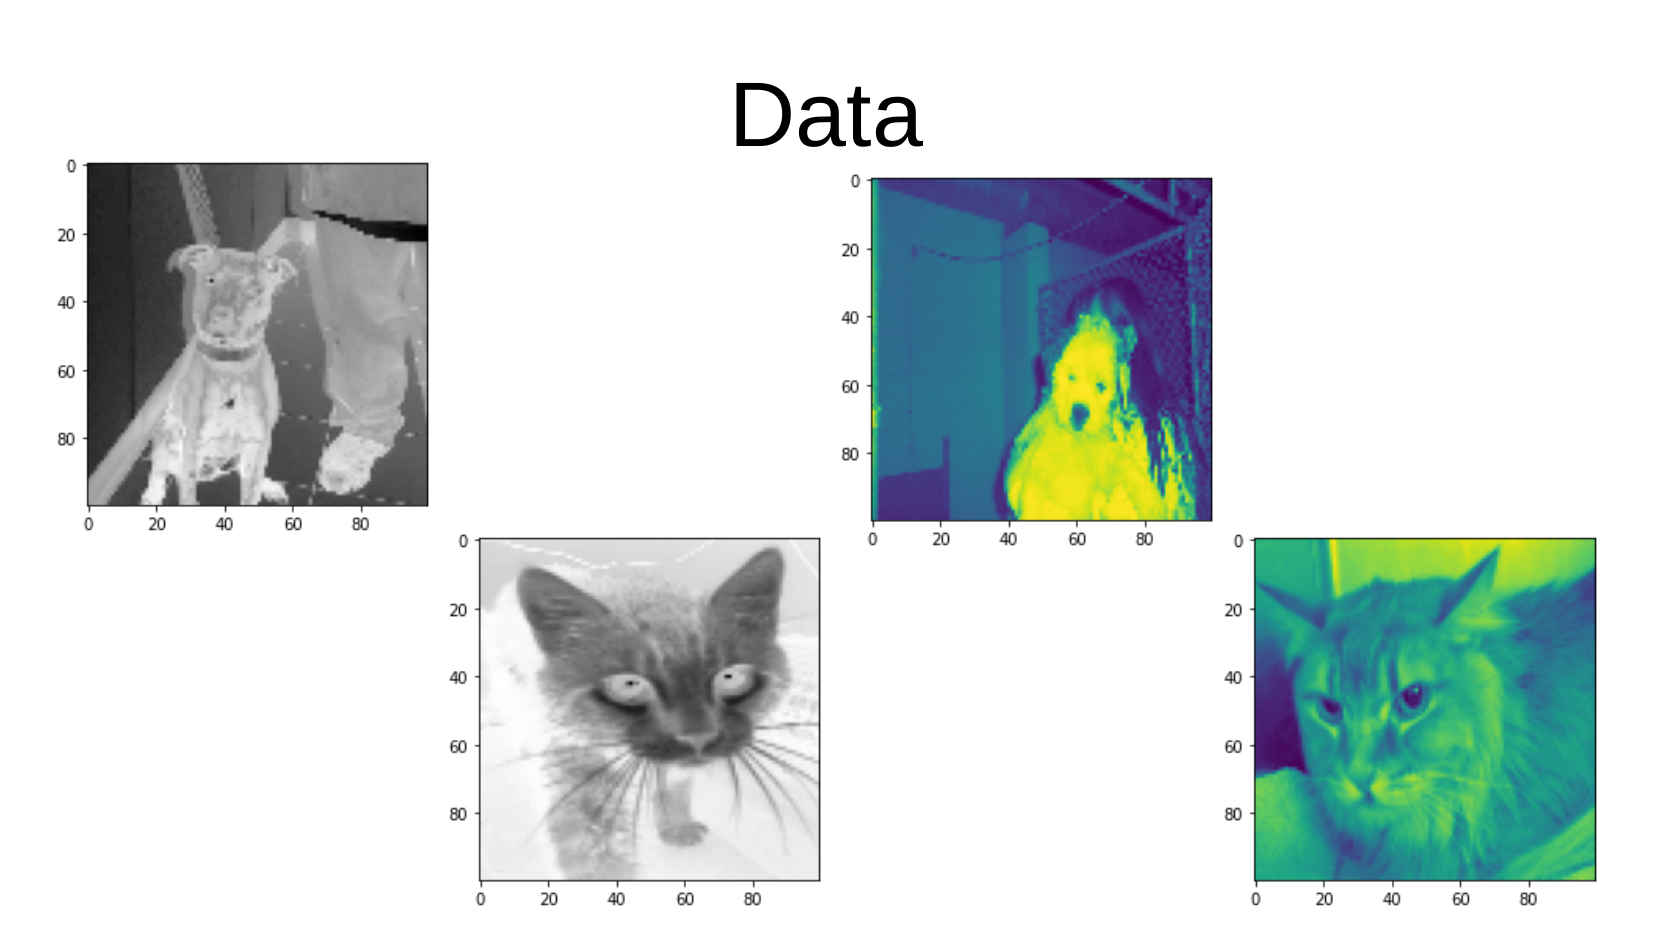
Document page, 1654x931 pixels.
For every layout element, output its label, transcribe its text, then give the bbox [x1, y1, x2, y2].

title Data [82, 37, 1571, 193]
picture [45, 149, 1606, 918]
